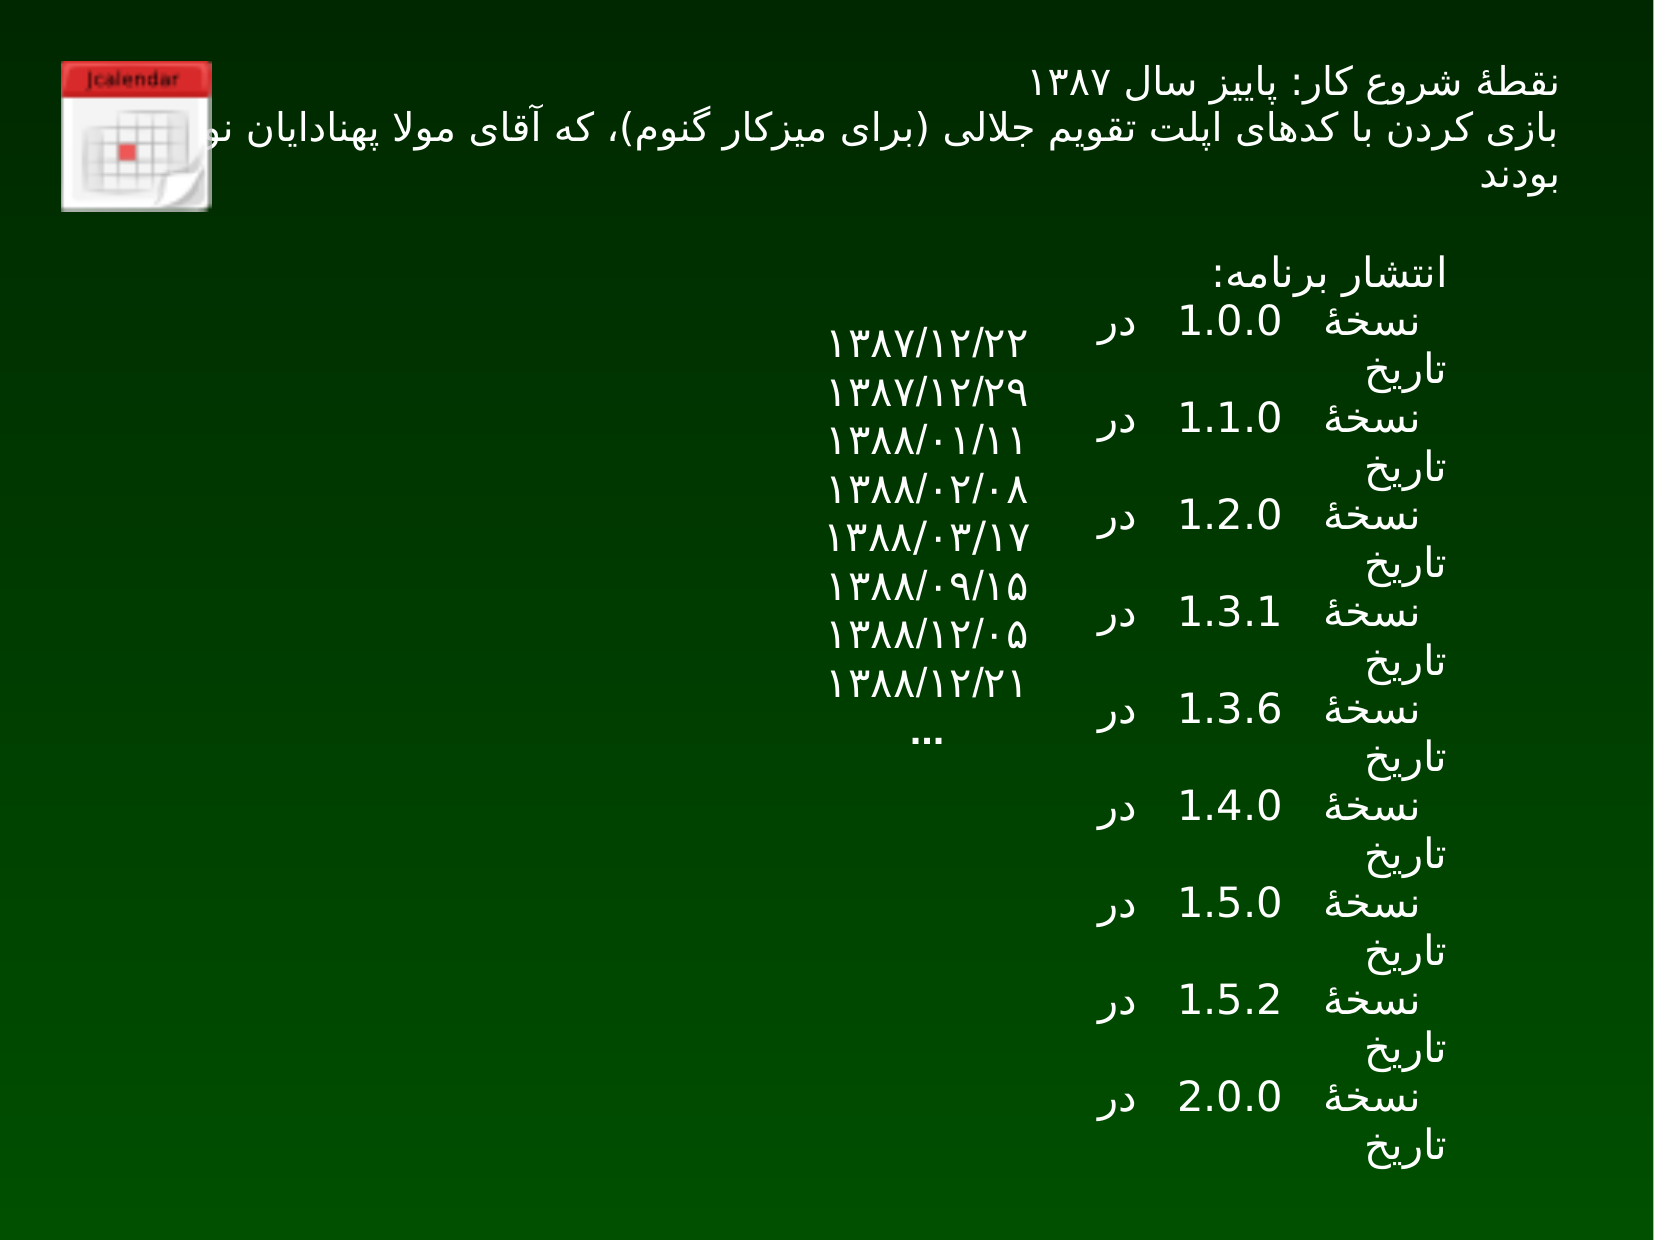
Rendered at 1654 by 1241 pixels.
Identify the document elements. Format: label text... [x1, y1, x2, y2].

text_box انتشار برنامه: نسخهٔ 1.0.0 در تاریخ نسخهٔ 1.1.0 در تاریخ نسخهٔ 1.2.0 در تاریخ نسخهٔ 1.3.1 در تاریخ نسخهٔ 1.3.6 در تاریخ نسخهٔ 1.4.0 در تاریخ نسخهٔ 1.5.0 در تاریخ نسخهٔ 1.5.2 در تاریخ نسخهٔ 2.0.0 در تاریخ [1012, 240, 1463, 941]
text_box نقطهٔ شروع کار: پاییز سال ۱۳۸۷ بازی کردن با کدهای اپلت تقویم جلالی (برای میزکار گنوم)، که آقای مولا پهنادایان نوشته بودند [112, 51, 1576, 196]
picture [61, 61, 212, 212]
text_box ۱۳۸۷/۱۲/۲۲ ۱۳۸۷/۱۲/۲۹ ۱۳۸۸/۰۱/۱۱ ۱۳۸۸/۰۲/۰۸ ۱۳۸۸/۰۳/۱۷ ۱۳۸۸/۰۹/۱۵ ۱۳۸۸/۱۲/۰۵ ۱۳۸۸/۱۲/۲۱ ... [808, 311, 1030, 921]
